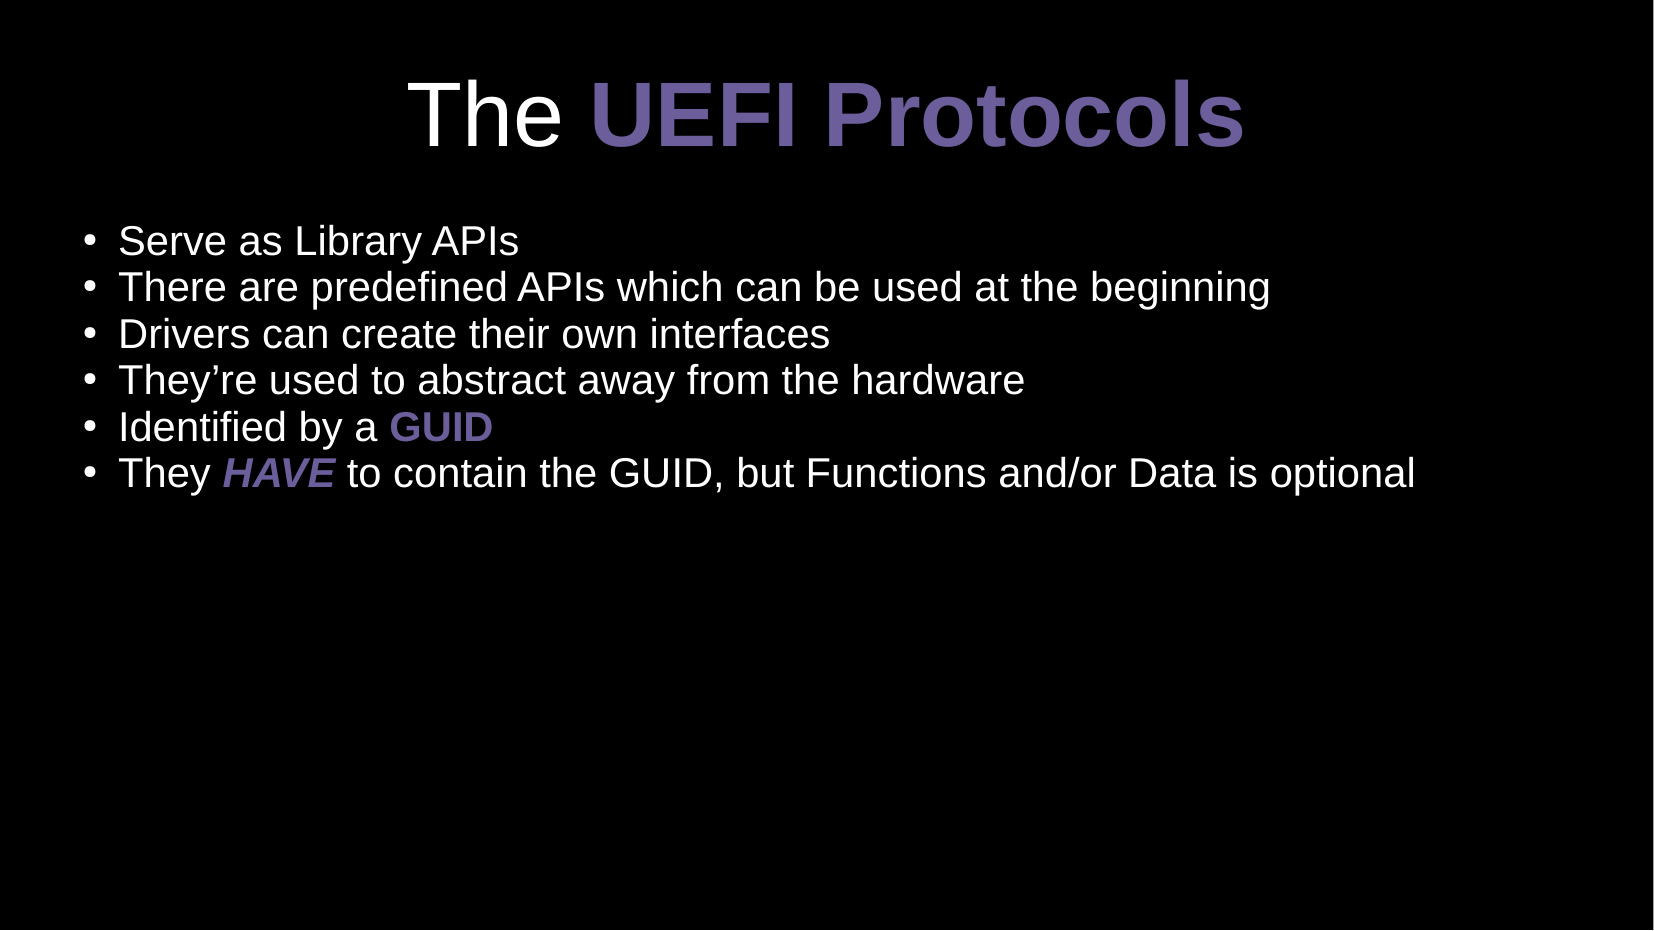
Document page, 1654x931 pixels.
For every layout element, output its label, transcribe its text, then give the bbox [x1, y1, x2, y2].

title The UEFI Protocols [82, 37, 1571, 193]
subtitle Serve as Library APIs There are predefined APIs which can be used at the beginning Drivers can create their own interfaces They’re used to abstract away from the hardware Identified by a GUID They HAVE to contain the GUID, but Functions and/or Data is optional [82, 217, 1571, 758]
